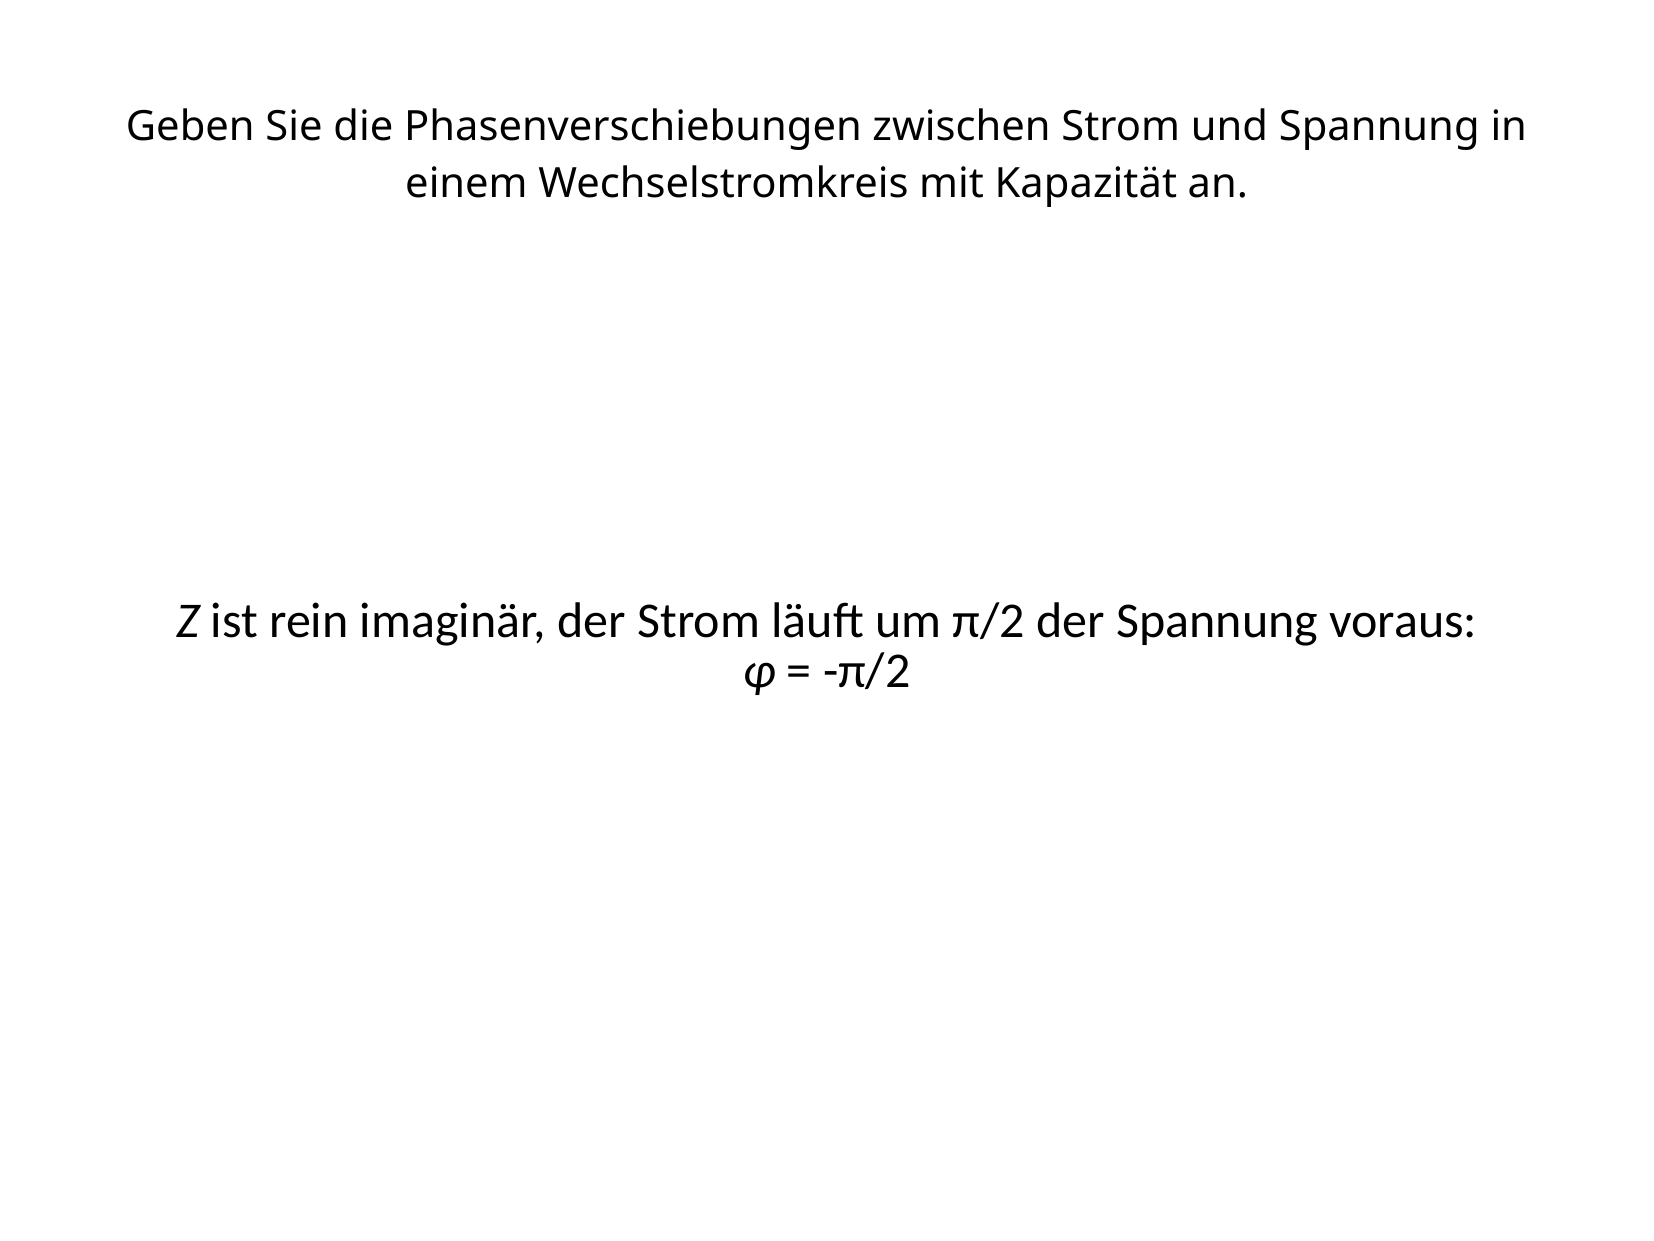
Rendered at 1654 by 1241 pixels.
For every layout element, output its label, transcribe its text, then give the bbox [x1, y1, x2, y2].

title Geben Sie die Phasenverschiebungen zwischen Strom und Spannung in einem Wechselstromkreis mit Kapazität an. [82, 49, 1571, 257]
subtitle Z ist rein imaginär, der Strom läuft um π/2 der Spannung voraus: φ = -π/2 [82, 290, 1571, 1010]
